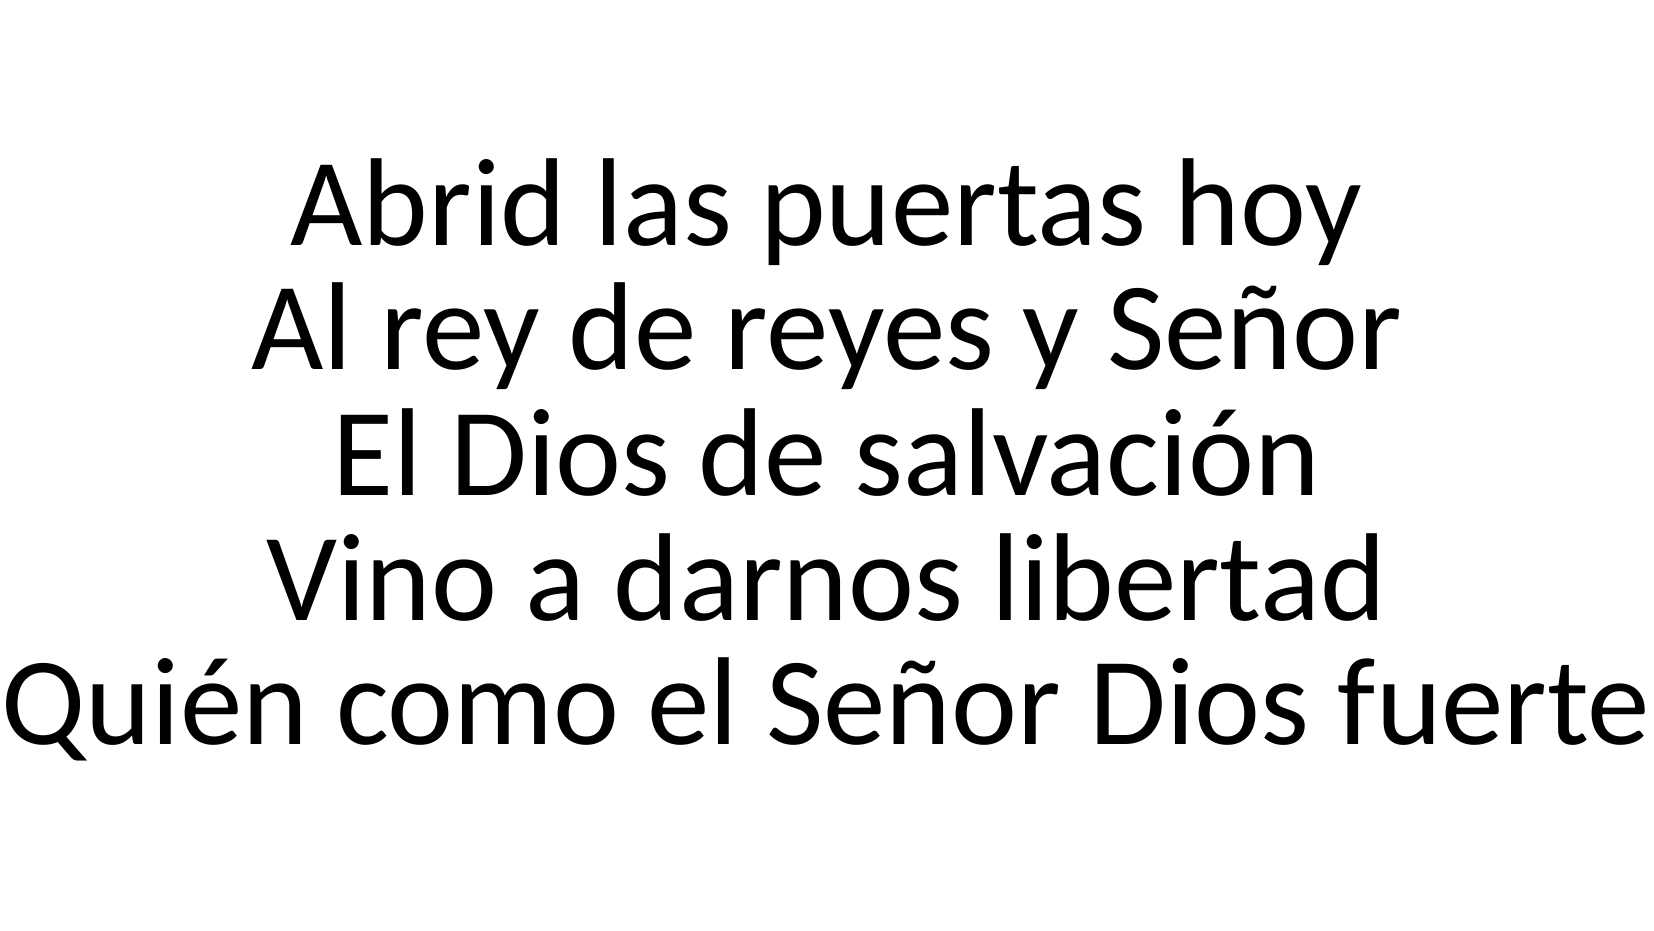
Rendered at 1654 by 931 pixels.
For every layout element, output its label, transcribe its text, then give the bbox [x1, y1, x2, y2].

title Abrid las puertas hoy Al rey de reyes y Señor El Dios de salvación Vino a darnos libertad Quién como el Señor Dios fuerte [0, 0, 1654, 928]
